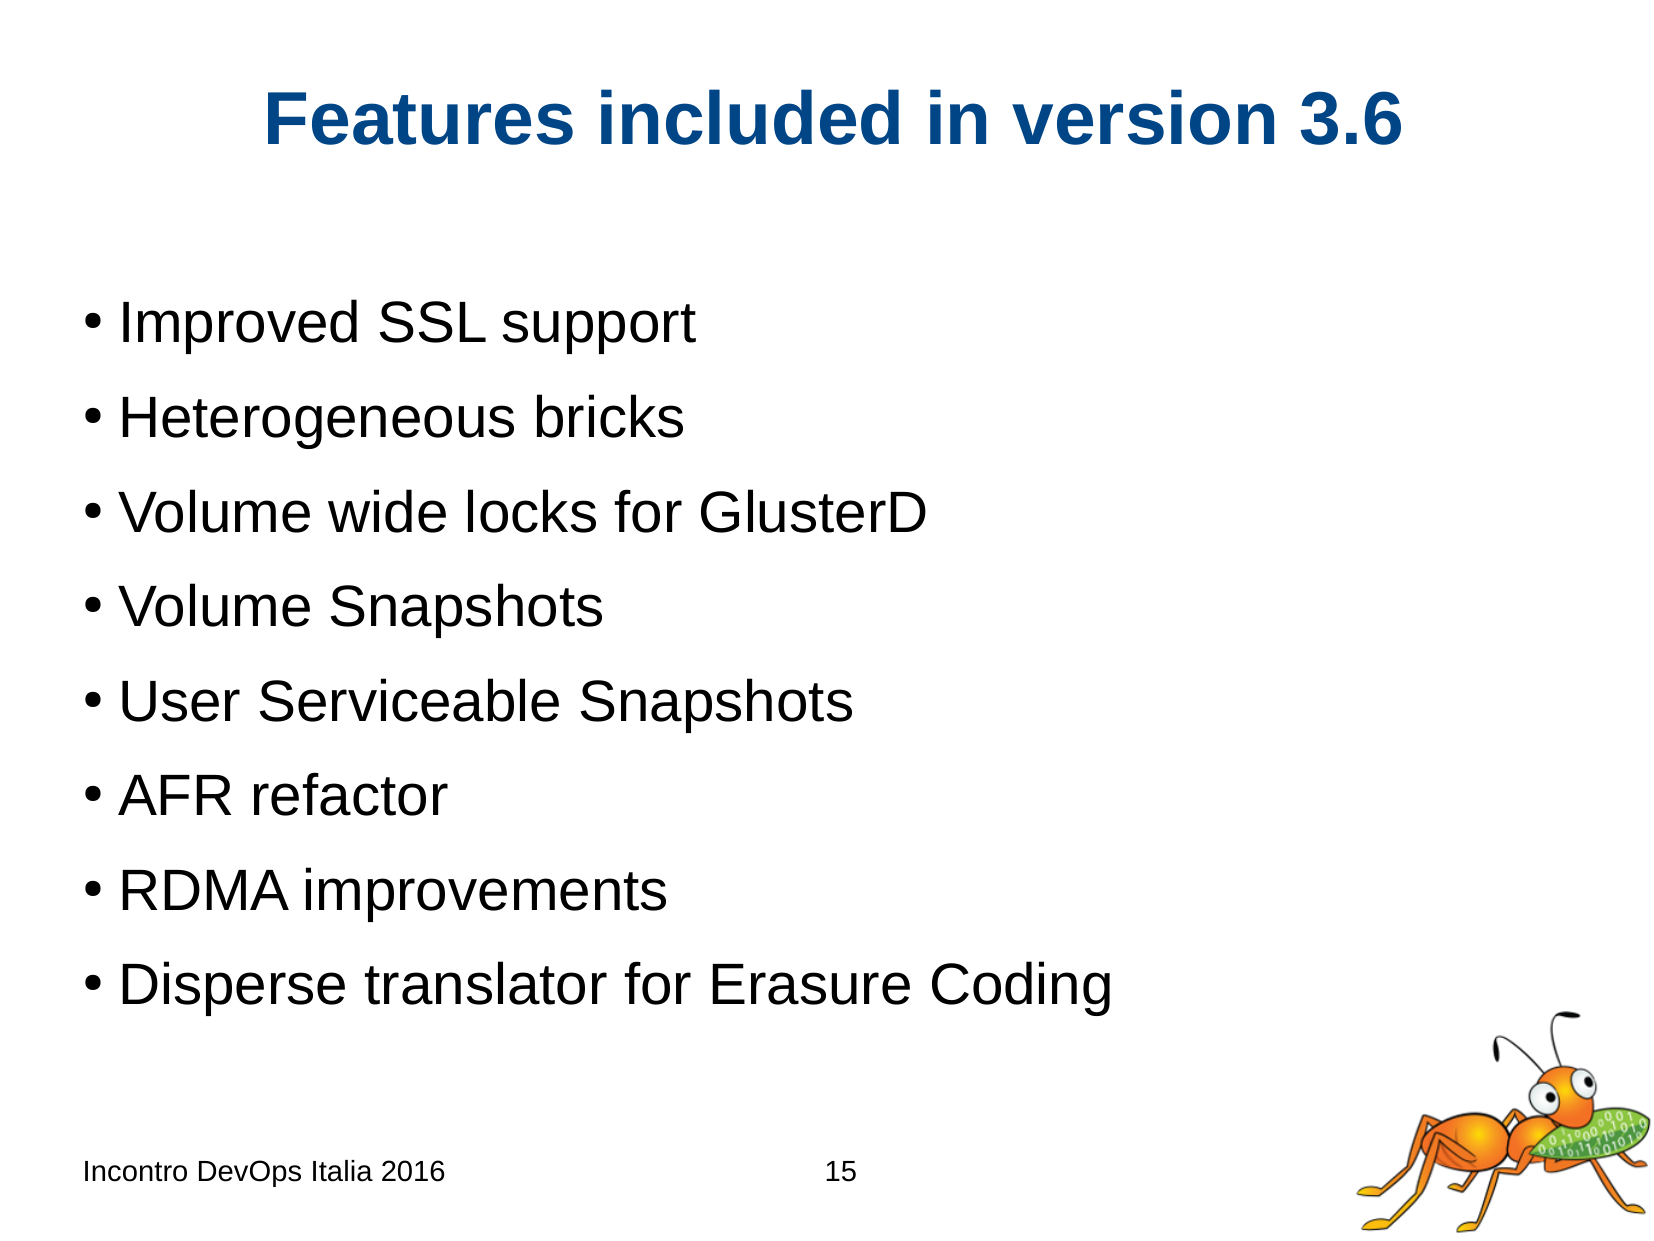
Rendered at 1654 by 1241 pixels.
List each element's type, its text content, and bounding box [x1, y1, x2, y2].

picture [1353, 1009, 1654, 1235]
list Improved SSL support Heterogeneous bricks Volume wide locks for GlusterD Volume Snapshots User Serviceable Snapshots AFR refactor RDMA improvements Disperse translator for Erasure Coding [82, 290, 1571, 1010]
title Features included in version 3.6 [90, 15, 1579, 223]
